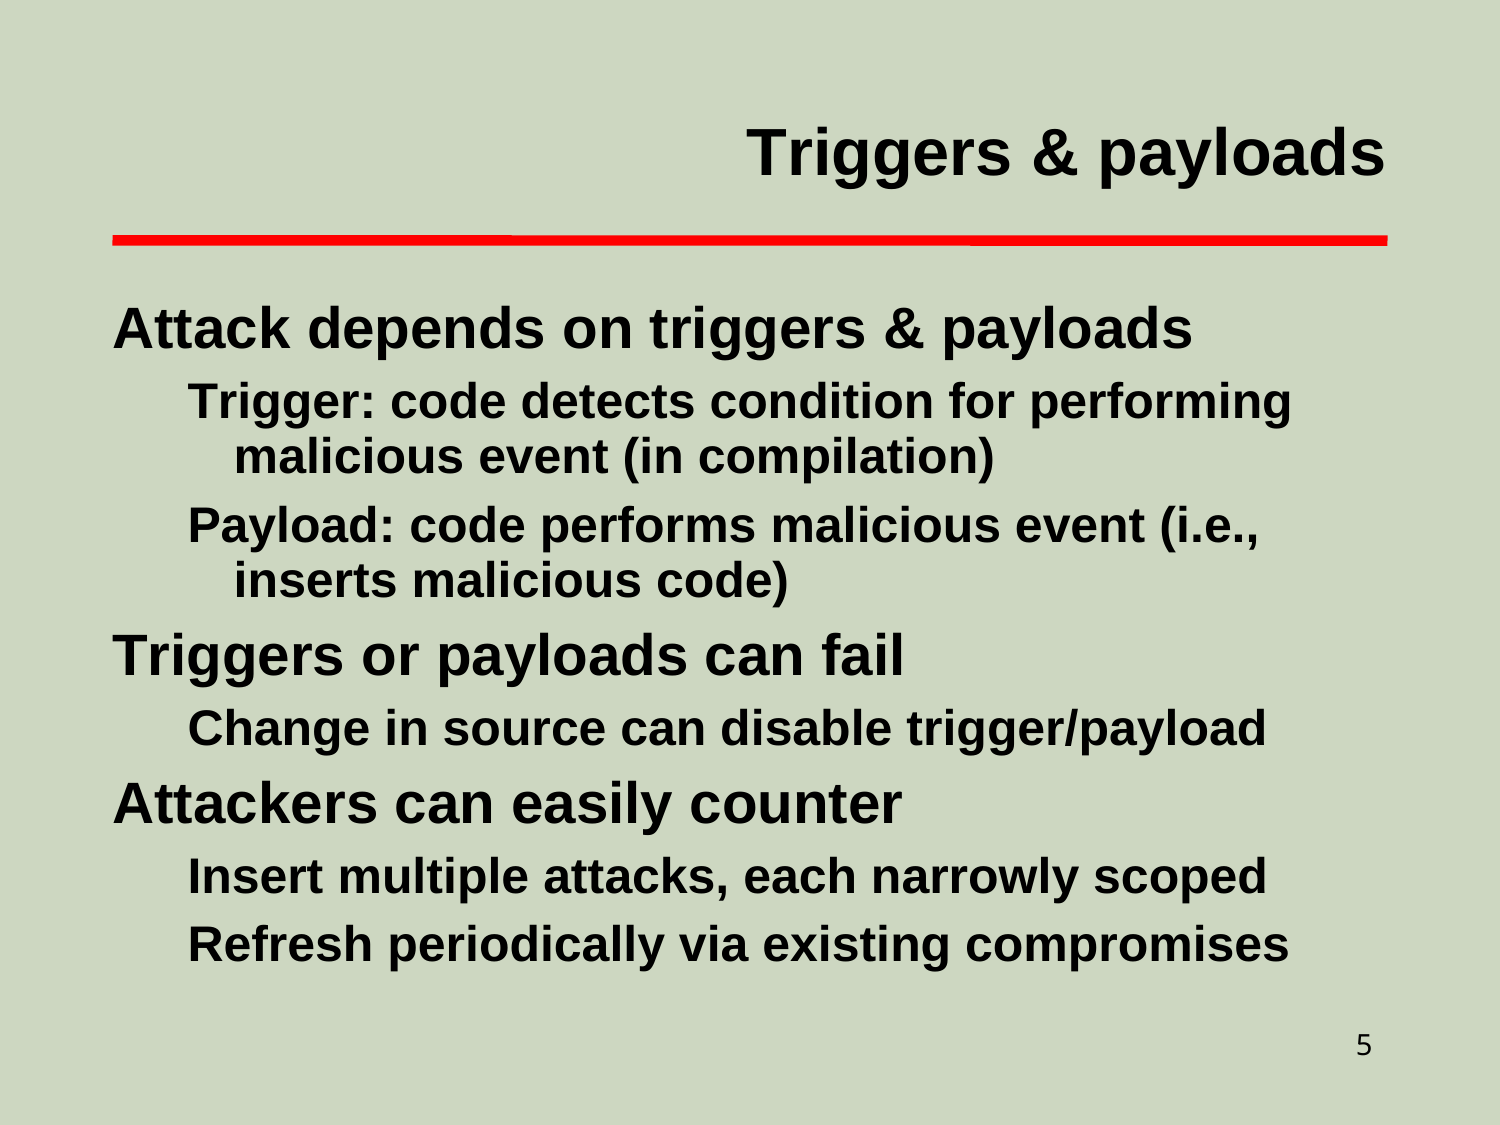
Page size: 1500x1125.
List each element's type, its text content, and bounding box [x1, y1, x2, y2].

title Triggers & payloads [125, 117, 1388, 192]
list Attack depends on triggers & payloads Trigger: code detects condition for performing malicious event (in compilation) Payload: code performs malicious event (i.e., inserts malicious code) Triggers or payloads can fail Change in source can disable trigger/payload Attackers can easily counter Insert multiple attacks, each narrowly scoped Refresh periodically via existing compromises [112, 299, 1388, 1017]
